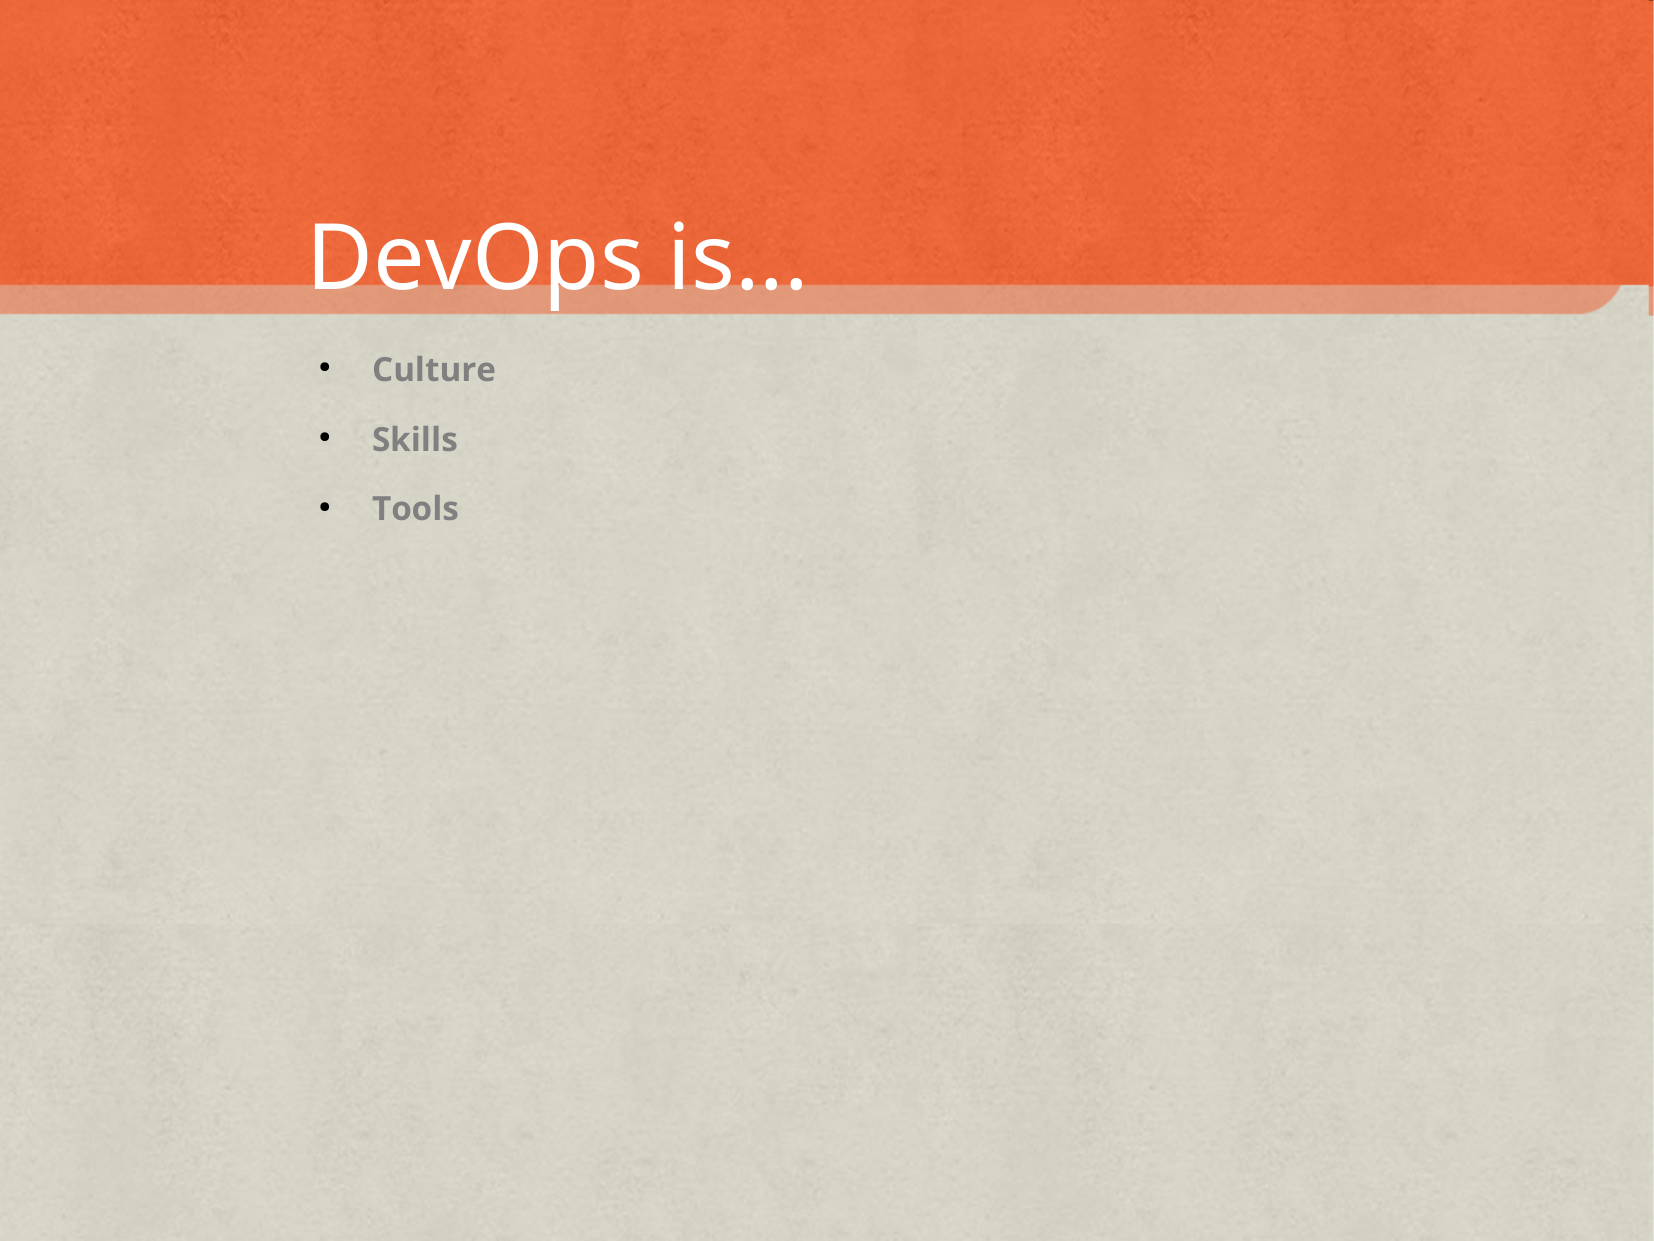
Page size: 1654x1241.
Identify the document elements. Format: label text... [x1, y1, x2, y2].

list Culture Skills Tools [301, 348, 1654, 1068]
title DevOps is... [306, 189, 1654, 318]
picture [0, 0, 1654, 1241]
